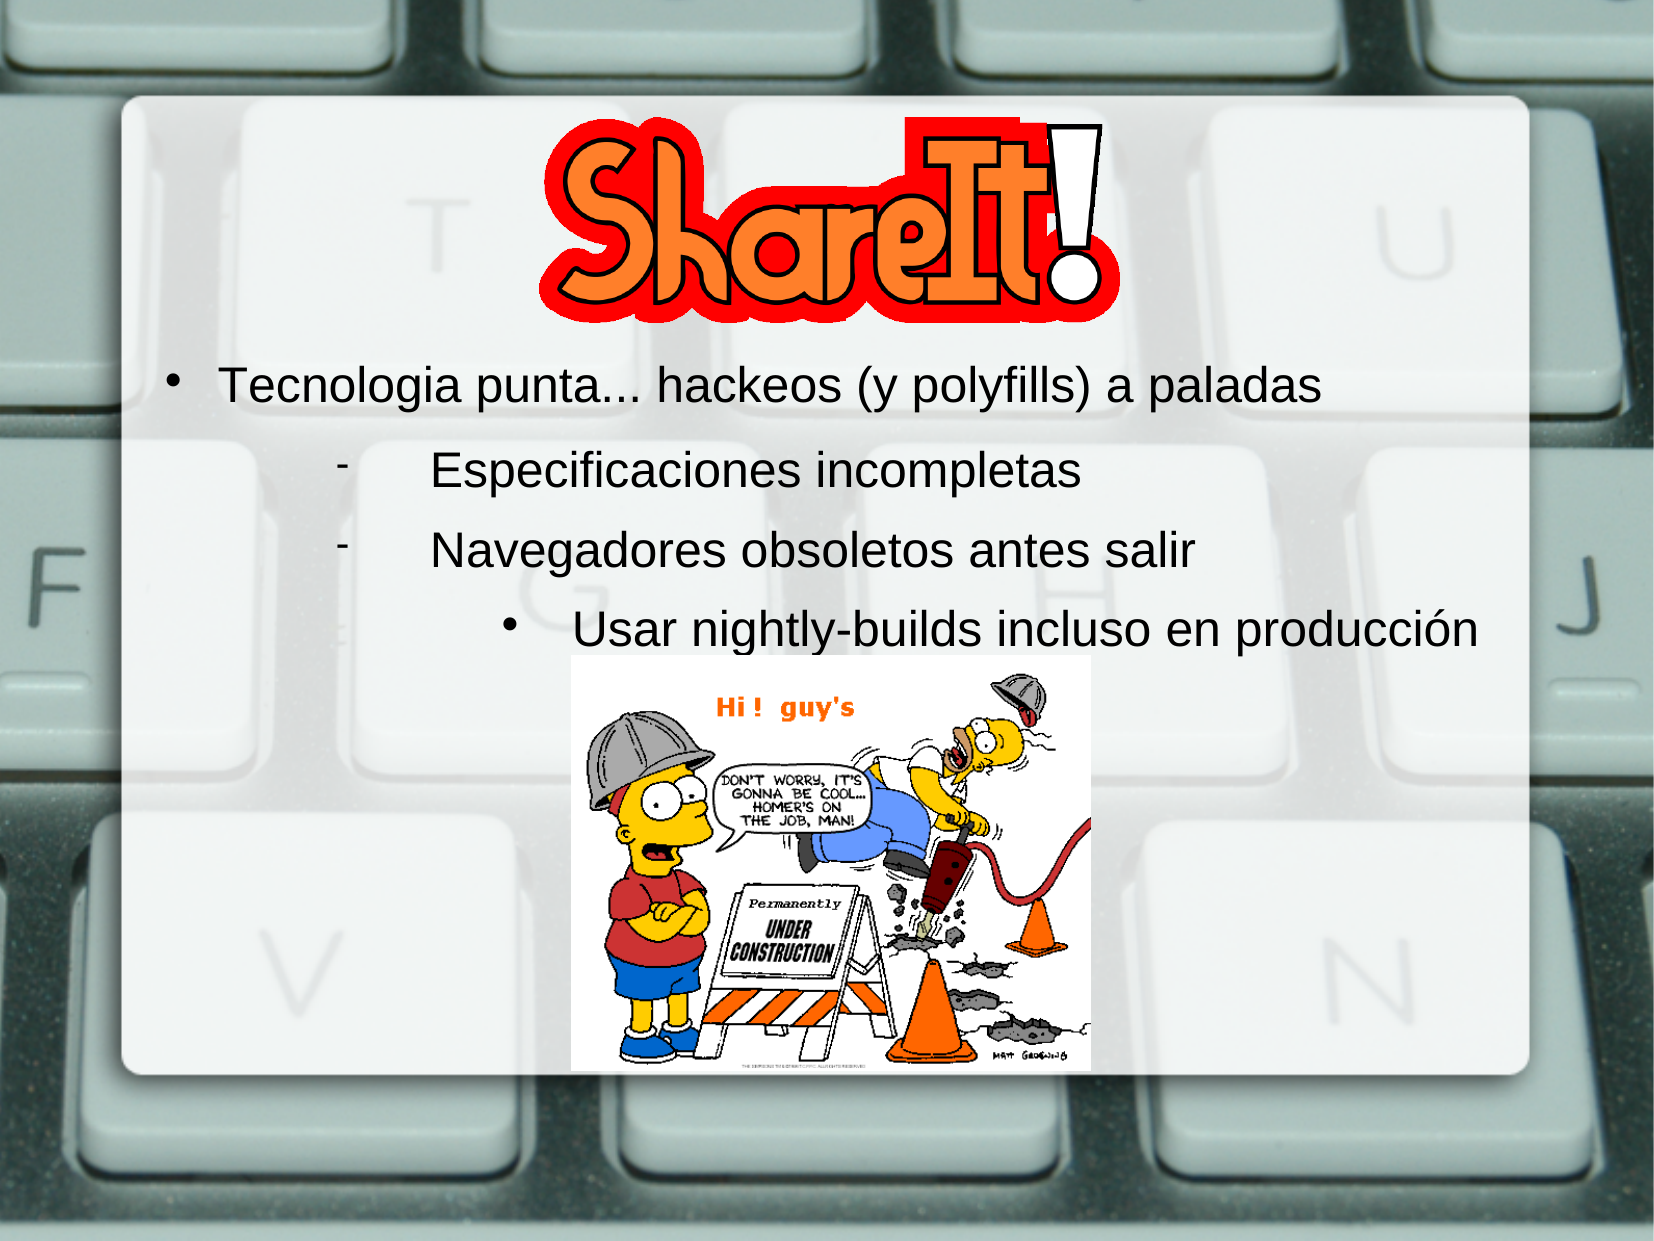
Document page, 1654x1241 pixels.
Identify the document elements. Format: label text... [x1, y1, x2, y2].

picture [0, 0, 1654, 1241]
list Tecnologia punta... hackeos (y polyfills) a paladas Especificaciones incompletas Navegadores obsoletos antes salir Usar nightly-builds incluso en producción [147, 354, 1506, 1074]
